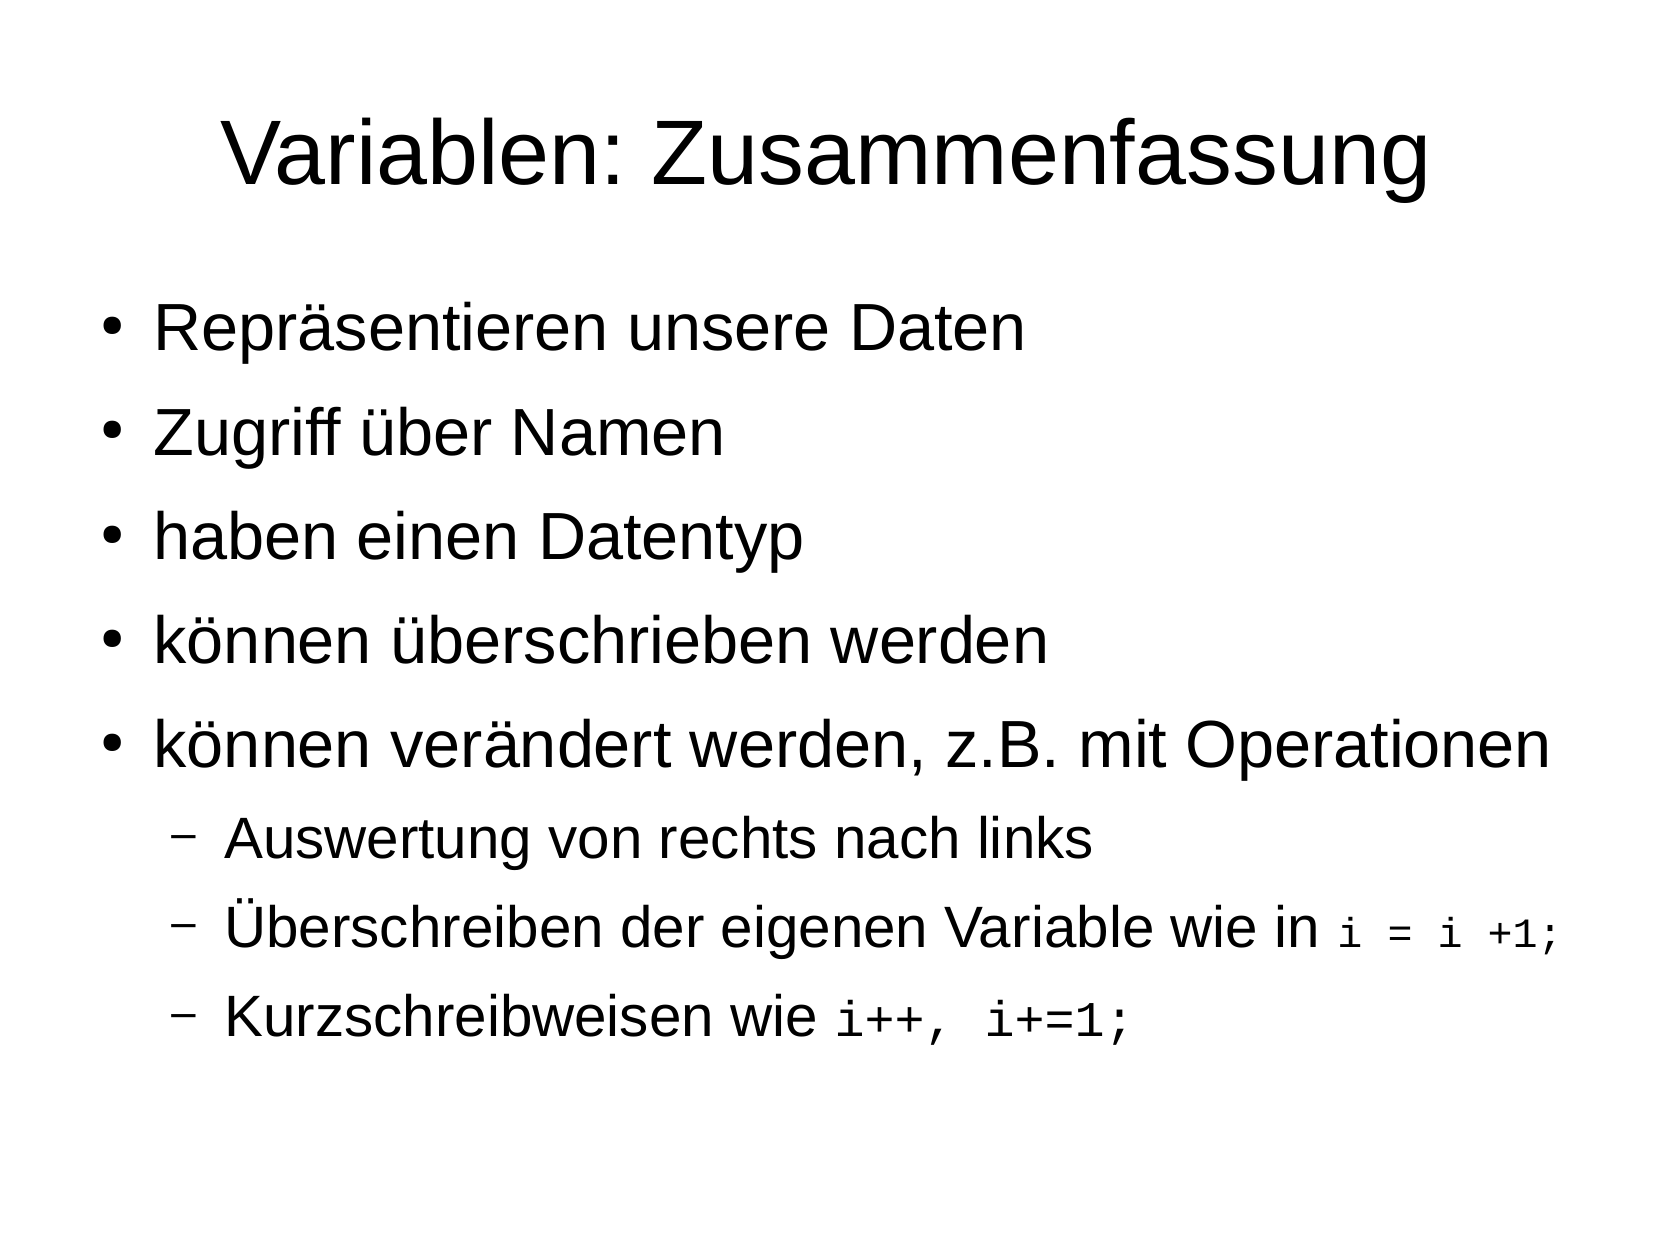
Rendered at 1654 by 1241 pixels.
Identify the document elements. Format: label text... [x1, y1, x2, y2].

title Variablen: Zusammenfassung [82, 49, 1571, 257]
list Repräsentieren unsere Daten Zugriff über Namen haben einen Datentyp können überschrieben werden können verändert werden, z.B. mit Operationen Auswertung von rechts nach links Überschreiben der eigenen Variable wie in i = i +1; Kurzschreibweisen wie i++, i+=1; [82, 290, 1571, 1216]
